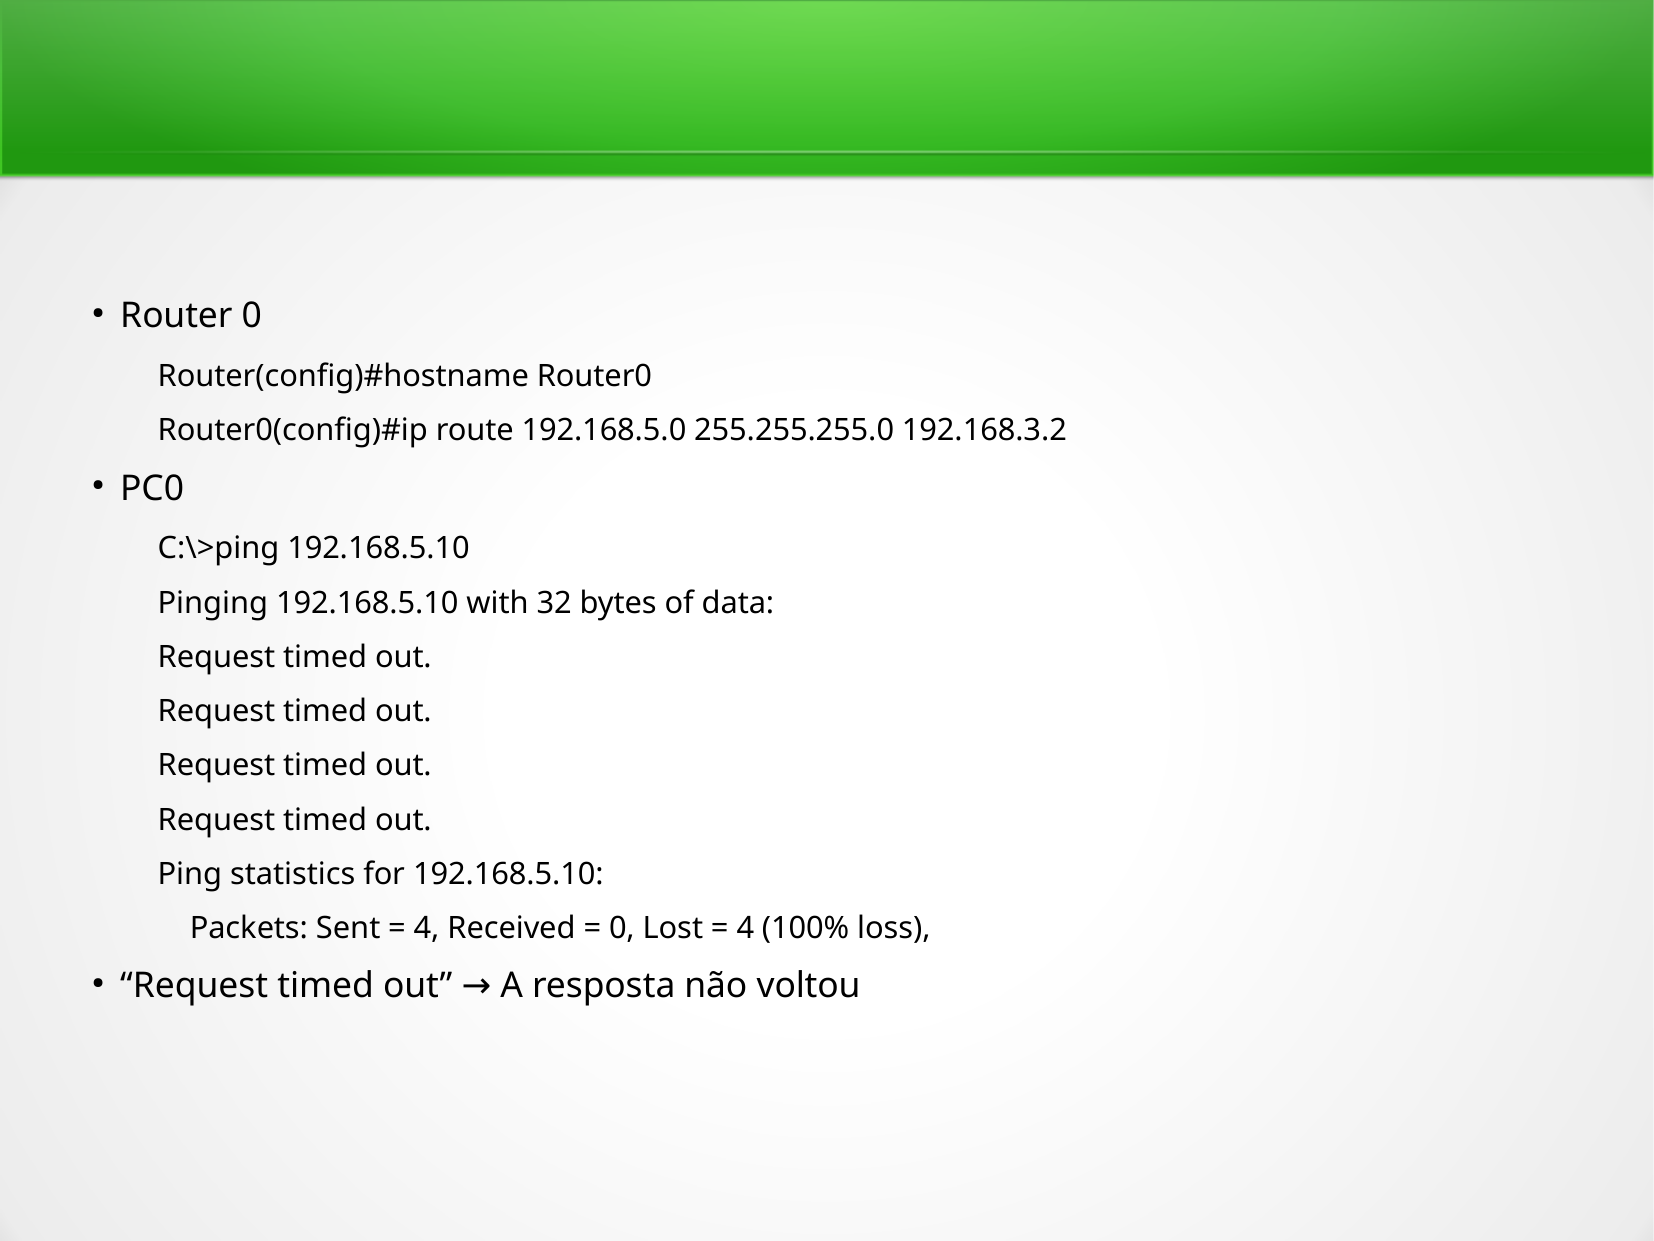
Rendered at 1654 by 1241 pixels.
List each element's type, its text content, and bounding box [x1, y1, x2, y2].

list Router 0 Router(config)#hostname Router0 Router0(config)#ip route 192.168.5.0 255.255.255.0 192.168.3.2 PC0 C:\>ping 192.168.5.10 Pinging 192.168.5.10 with 32 bytes of data: Request timed out. Request timed out. Request timed out. Request timed out. Ping statistics for 192.168.5.10: Packets: Sent = 4, Received = 0, Lost = 4 (100% loss), “Request timed out” → A resposta não voltou [82, 290, 1571, 1010]
picture [0, 0, 1654, 1241]
